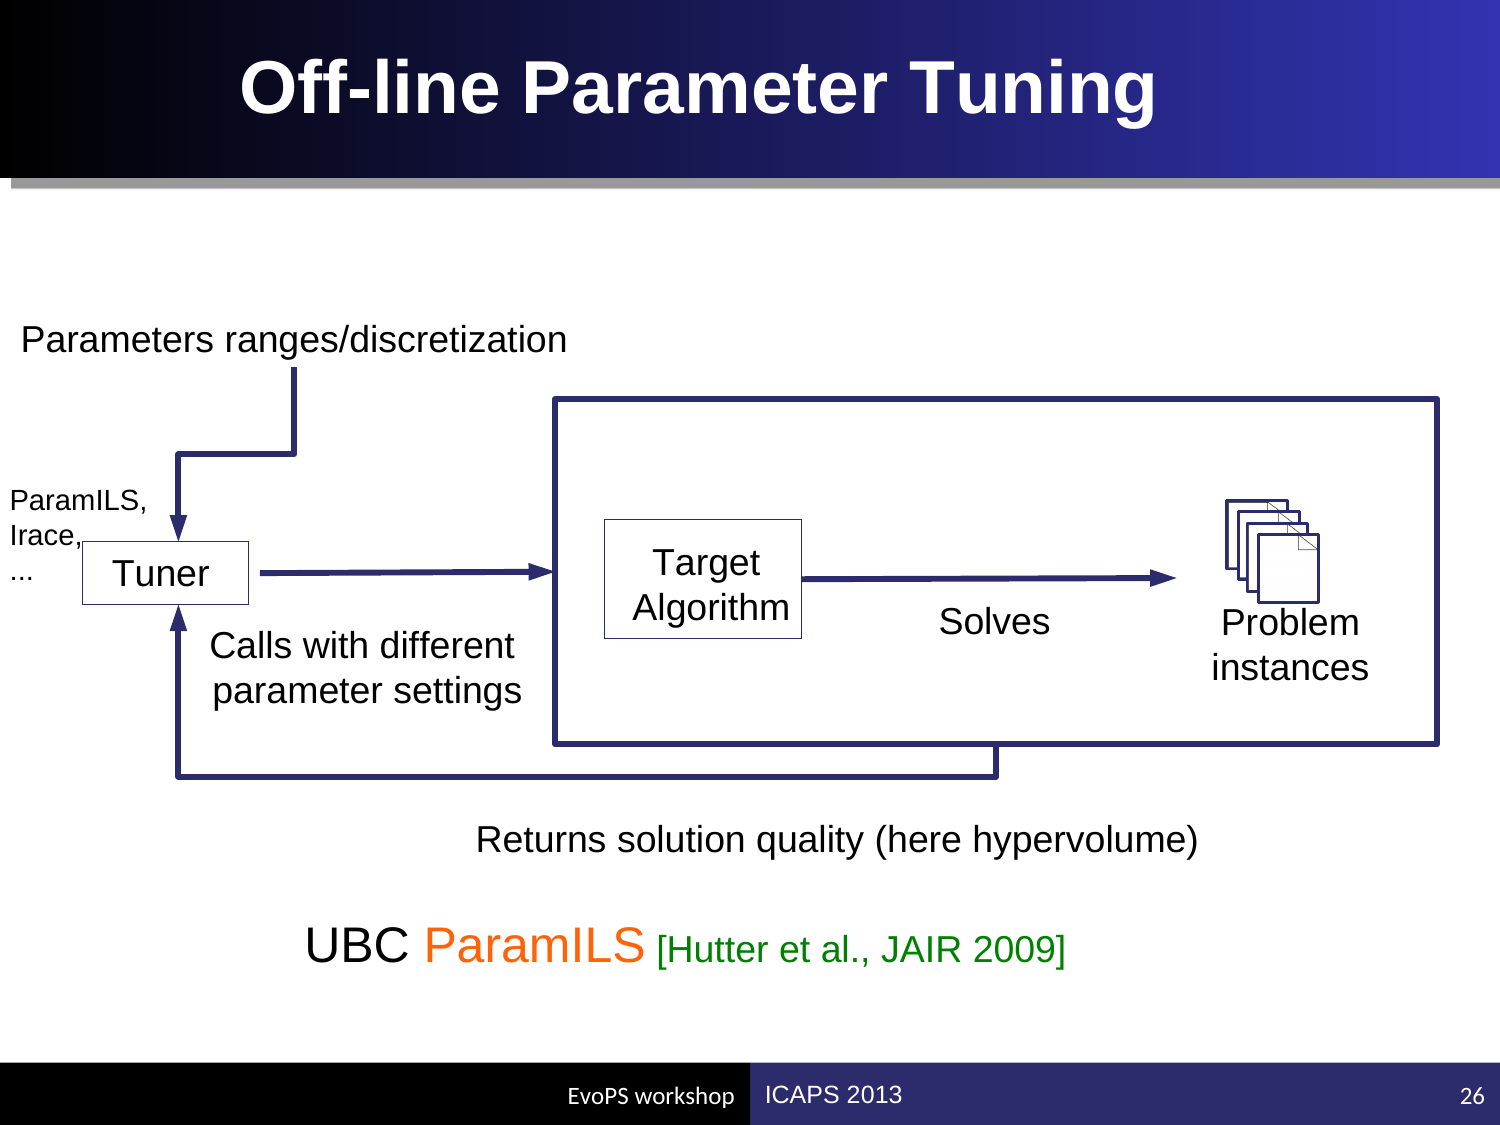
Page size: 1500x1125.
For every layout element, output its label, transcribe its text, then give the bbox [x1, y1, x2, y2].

text_box UBC ParamILS [Hutter et al., JAIR 2009] [289, 905, 1446, 981]
text_box Off-line Parameter Tuning [224, 31, 1214, 137]
text_box Returns solution quality (here hypervolume) [460, 807, 1215, 871]
text_box Target Algorithm [607, 530, 801, 638]
text_box Calls with different parameter settings [187, 613, 541, 734]
picture [1248, 524, 1307, 591]
picture [1259, 535, 1318, 602]
text_box Problem instances [1196, 590, 1386, 701]
text_box Tuner [97, 542, 248, 604]
text_box ParamILS, Irace, ... [0, 474, 163, 594]
text_box Solves [923, 589, 1068, 653]
text_box Tuner [249, 541, 260, 605]
picture [1239, 512, 1298, 579]
text_box Target Algorithm [607, 583, 808, 642]
text_box Parameters ranges/discretization [5, 307, 583, 367]
picture [1228, 502, 1287, 568]
